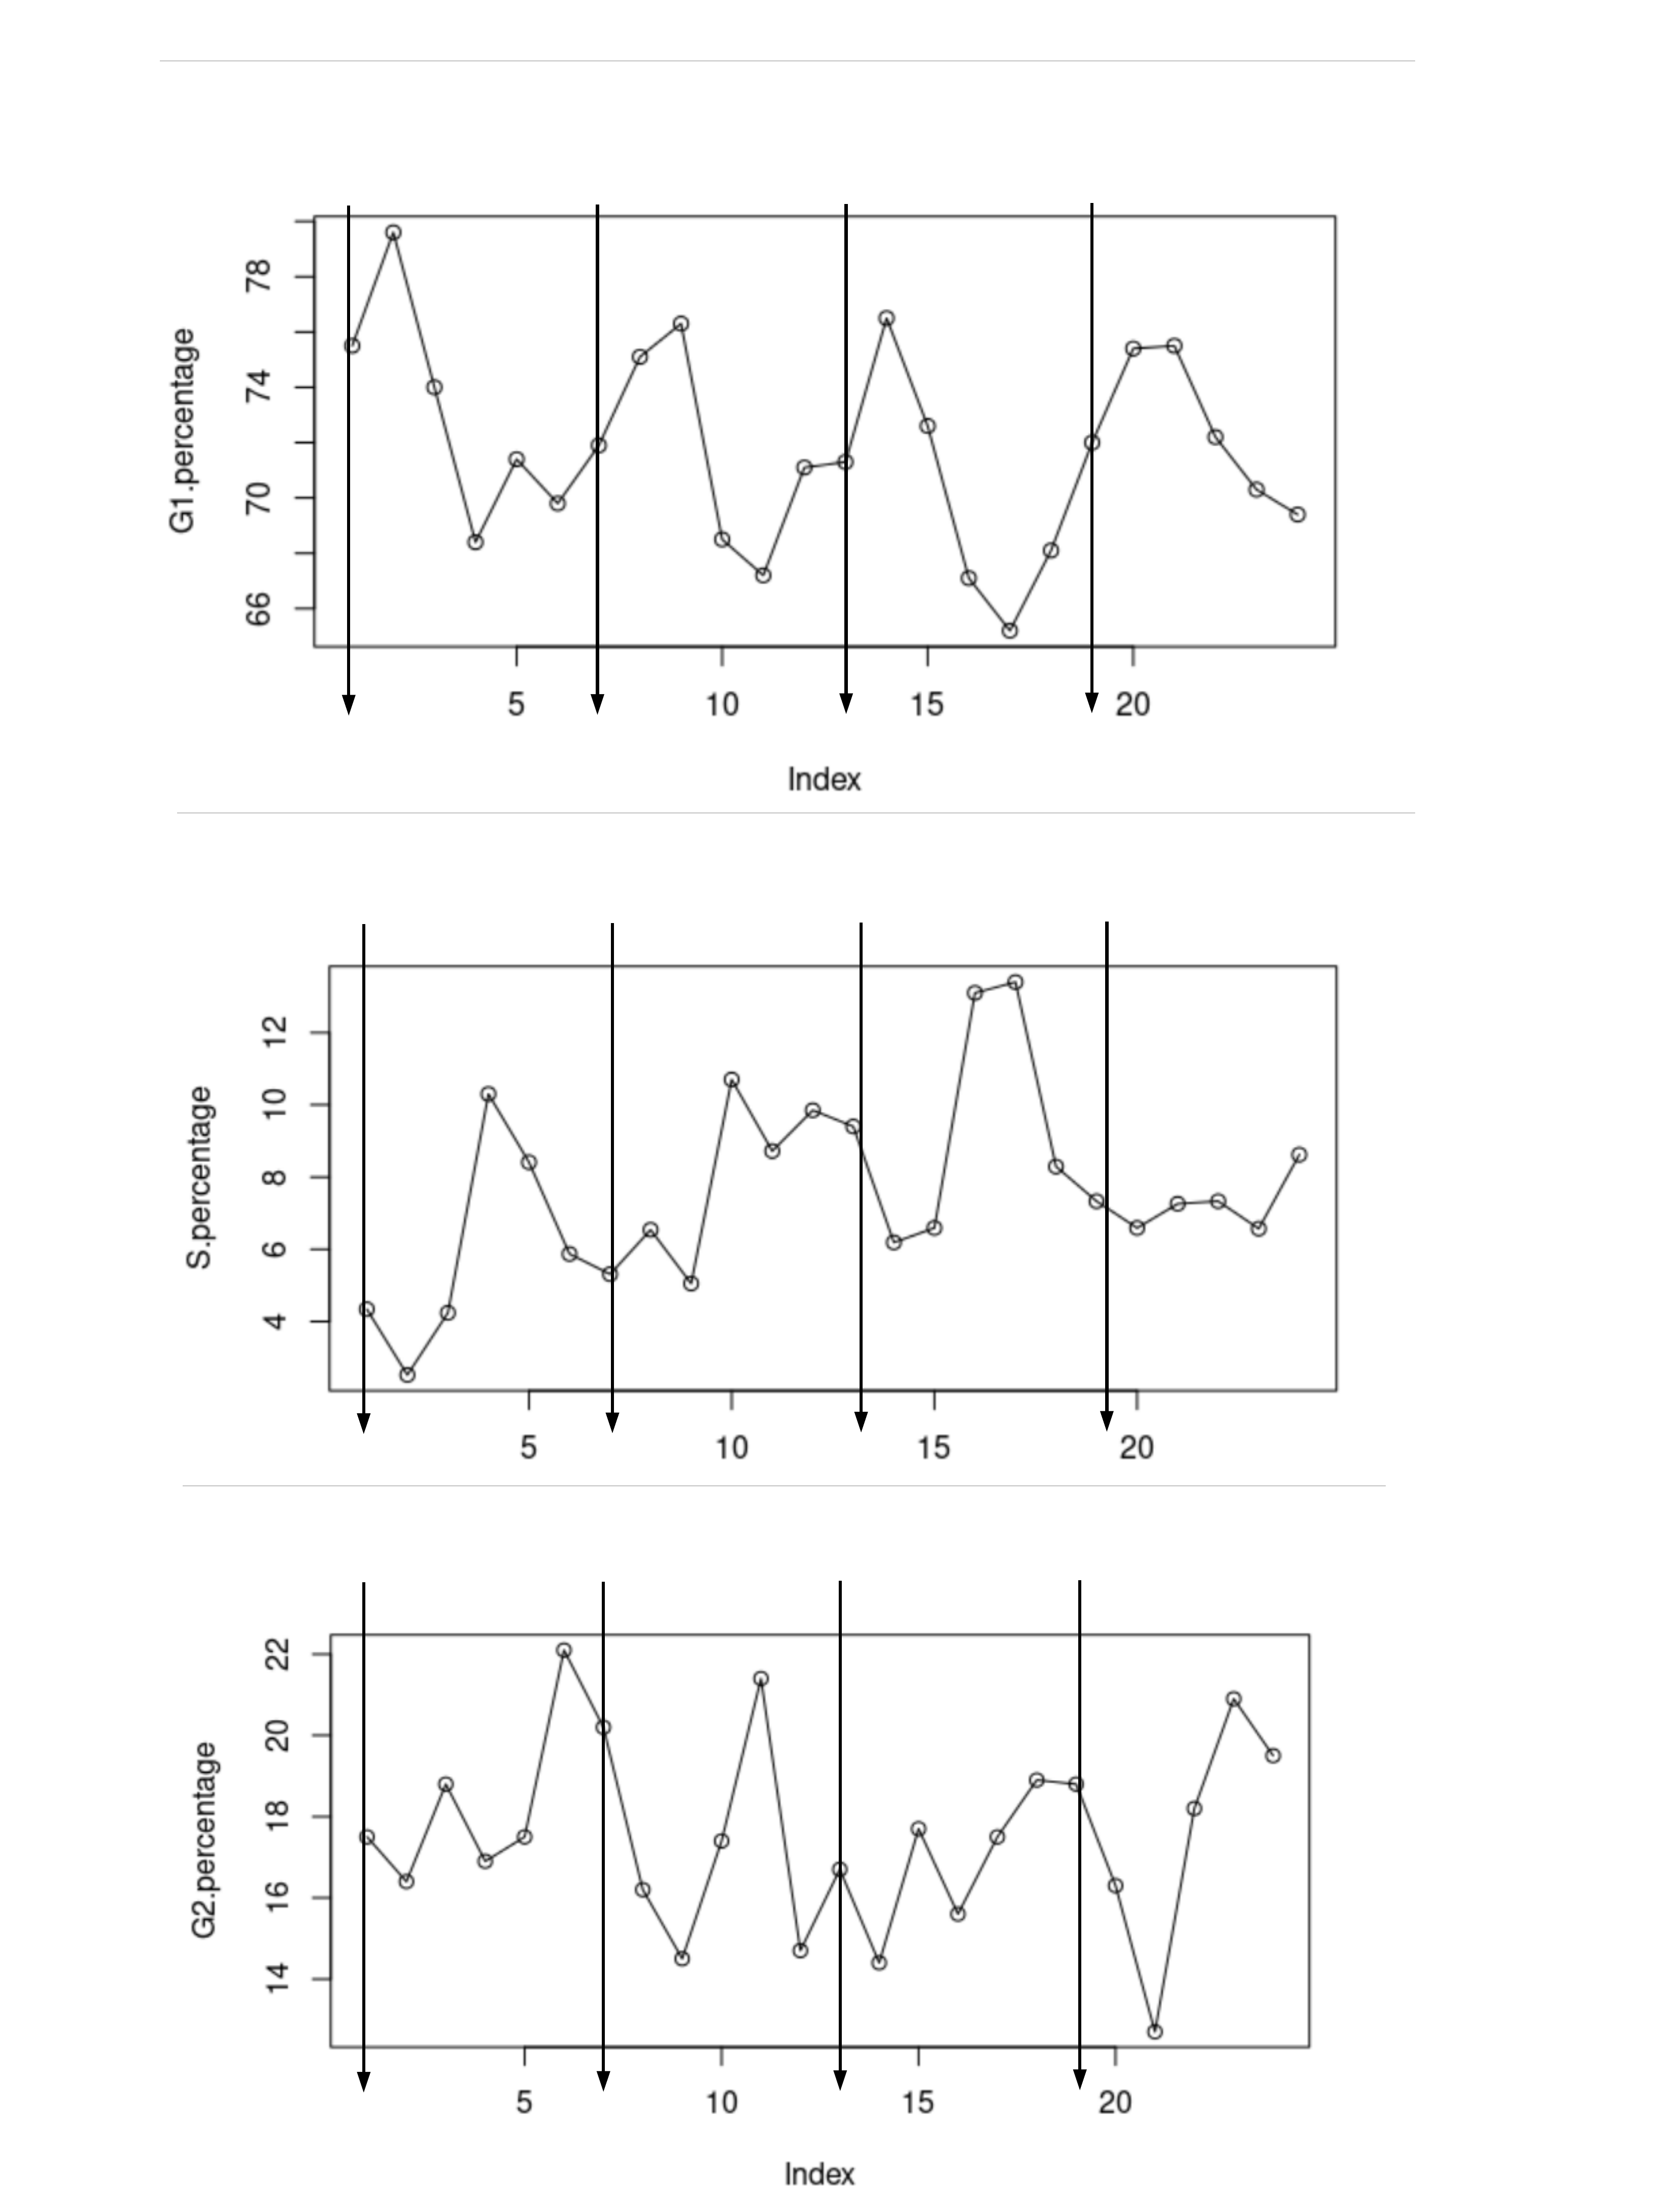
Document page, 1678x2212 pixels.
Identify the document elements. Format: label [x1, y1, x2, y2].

picture [160, 60, 1415, 2212]
